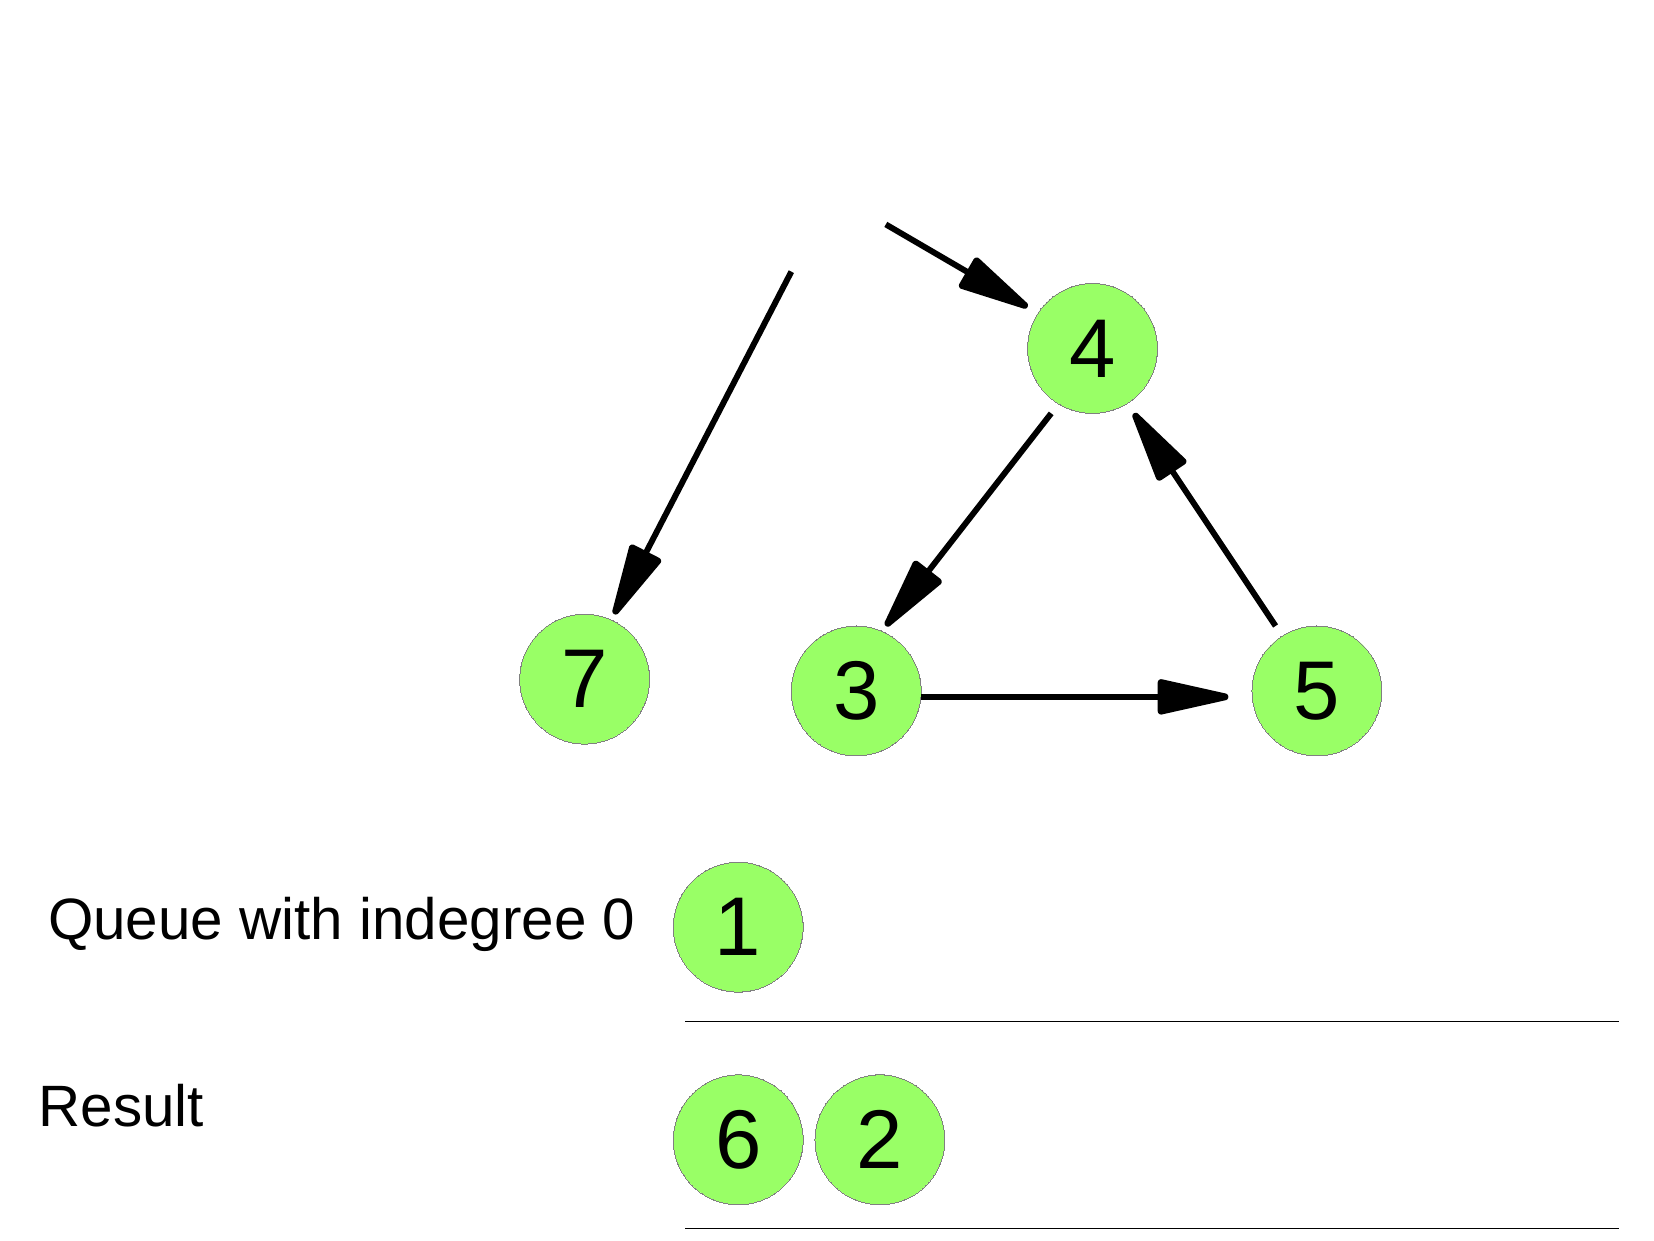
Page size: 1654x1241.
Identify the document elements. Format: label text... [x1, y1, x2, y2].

text_box Queue with indegree 0 [33, 879, 650, 960]
text_box 1 [673, 862, 804, 993]
text_box 7 [519, 614, 650, 745]
text_box 5 [1251, 625, 1382, 756]
text_box 3 [791, 625, 922, 756]
text_box 4 [1027, 283, 1158, 414]
text_box Result [23, 1065, 219, 1146]
text_box 2 [814, 1074, 945, 1205]
text_box 6 [673, 1074, 804, 1205]
